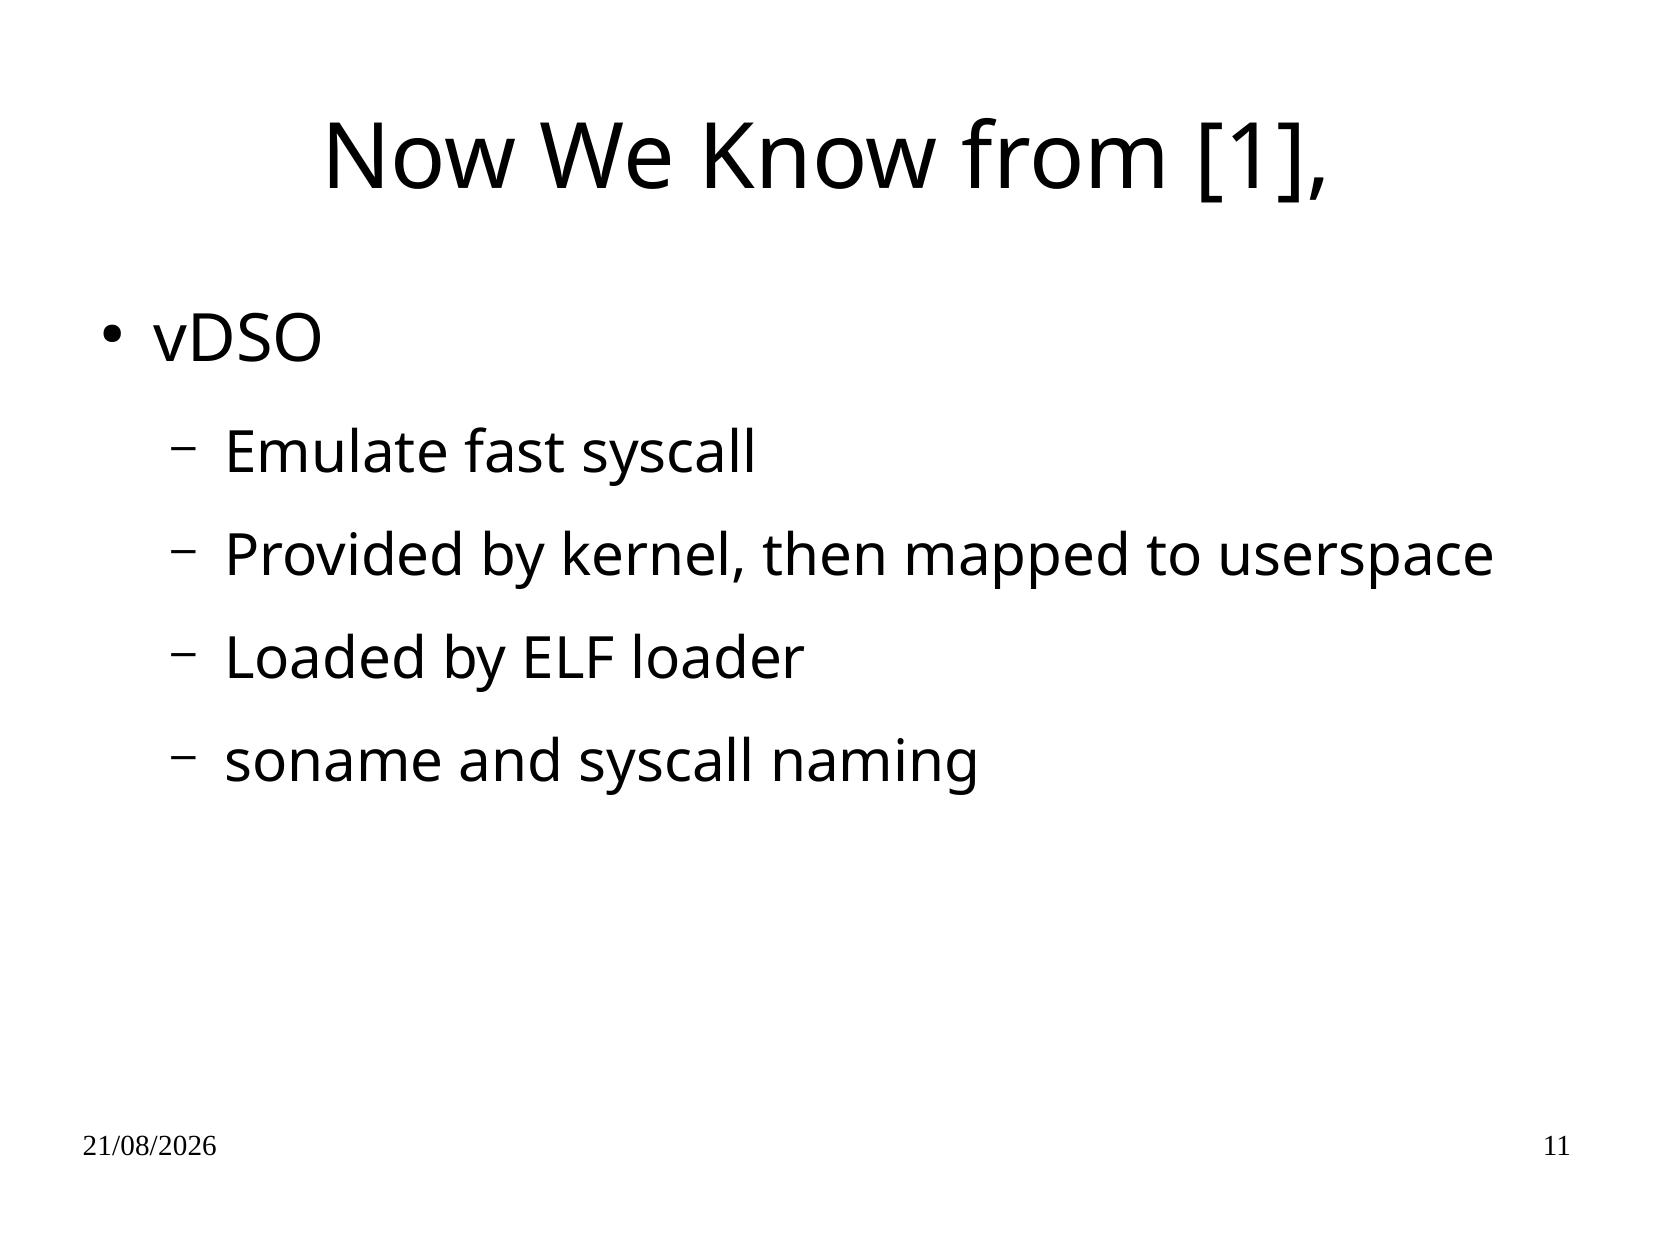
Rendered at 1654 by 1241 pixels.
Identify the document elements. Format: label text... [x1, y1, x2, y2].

list vDSO Emulate fast syscall Provided by kernel, then mapped to userspace Loaded by ELF loader soname and syscall naming [82, 290, 1571, 1010]
title Now We Know from [1], [82, 49, 1571, 257]
